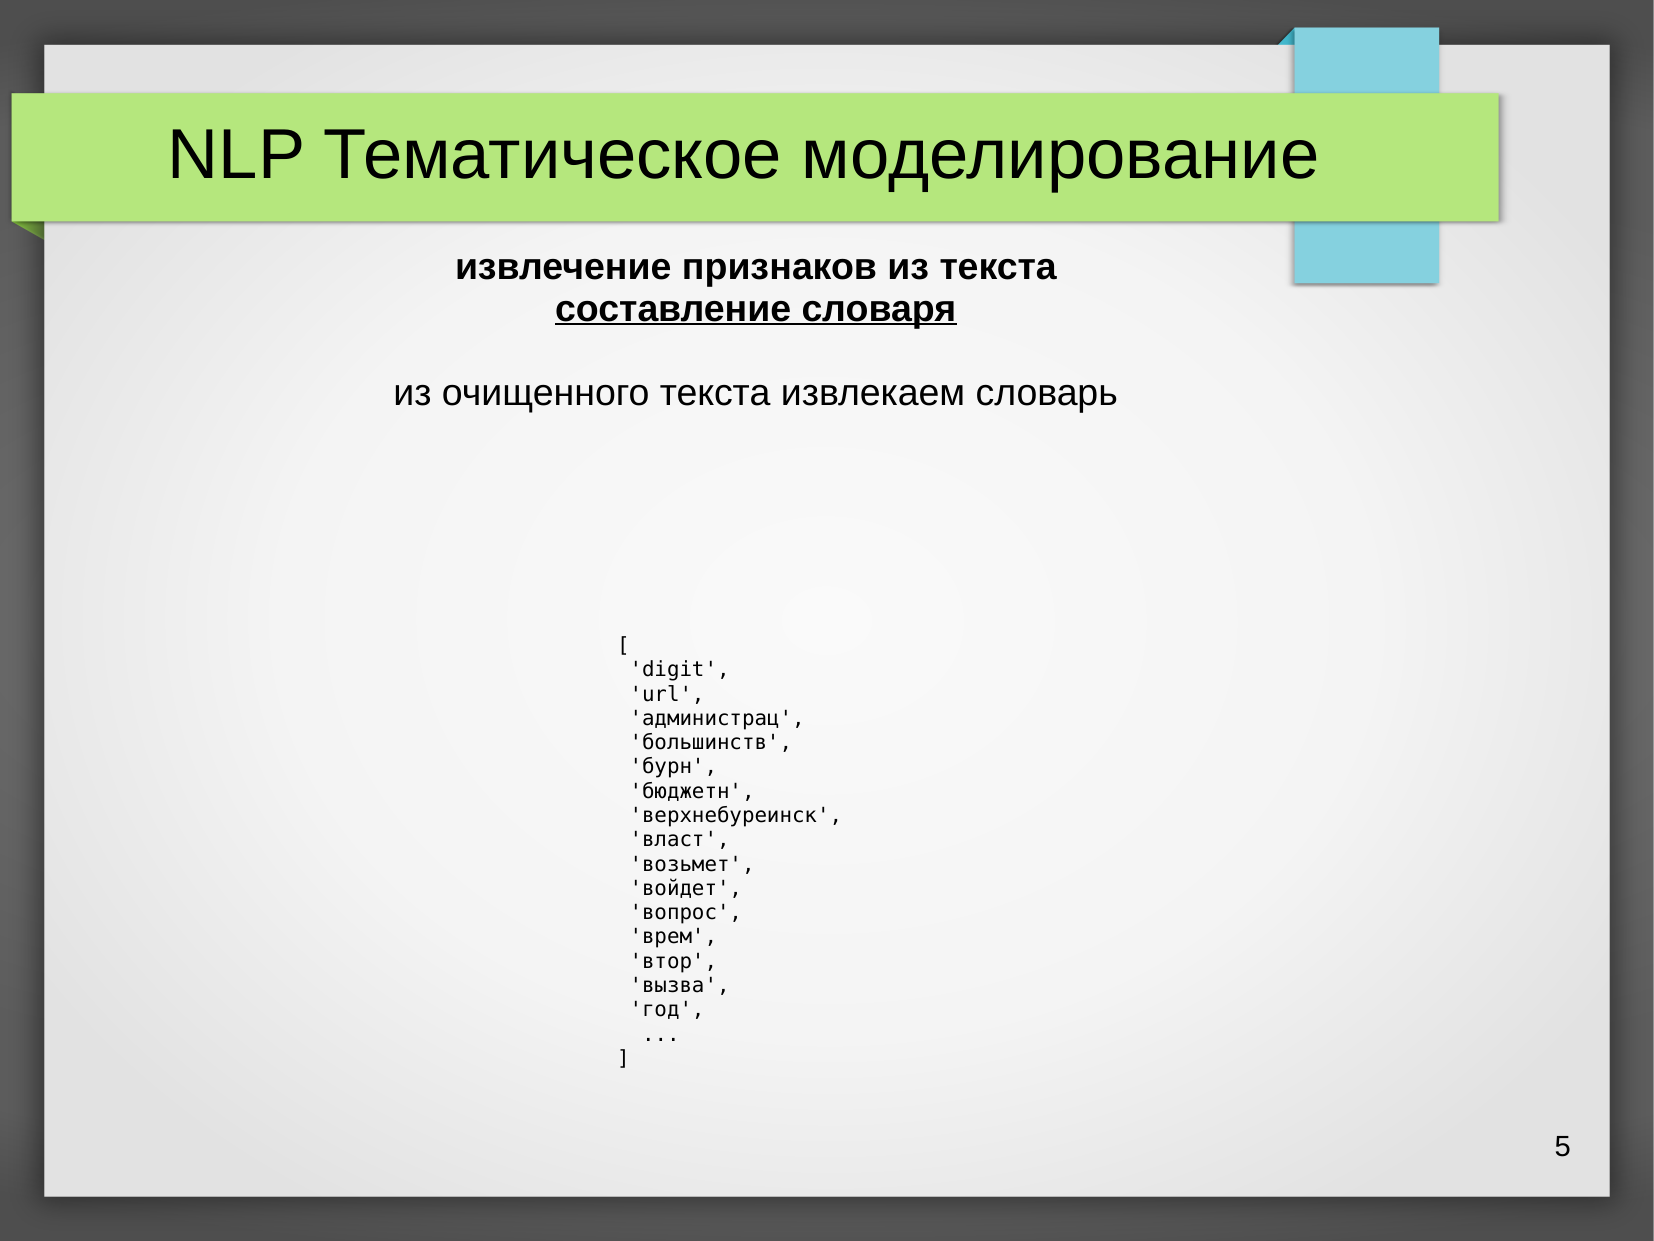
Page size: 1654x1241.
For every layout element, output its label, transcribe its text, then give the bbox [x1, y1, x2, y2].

text_box извлечение признаков из текста составление словаря из очищенного текста извлекаем словарь [188, 245, 1323, 438]
picture [0, 0, 1654, 1241]
title NLP Тематическое моделирование [82, 113, 1406, 194]
text_box [ 'digit', 'url', 'администрац', 'большинств', 'бурн', 'бюджетн', 'верхнебуреинск', 'власт', 'возьмет', 'войдет', 'вопрос', 'врем', 'втор', 'вызва', 'год', ... ] [602, 625, 858, 1078]
